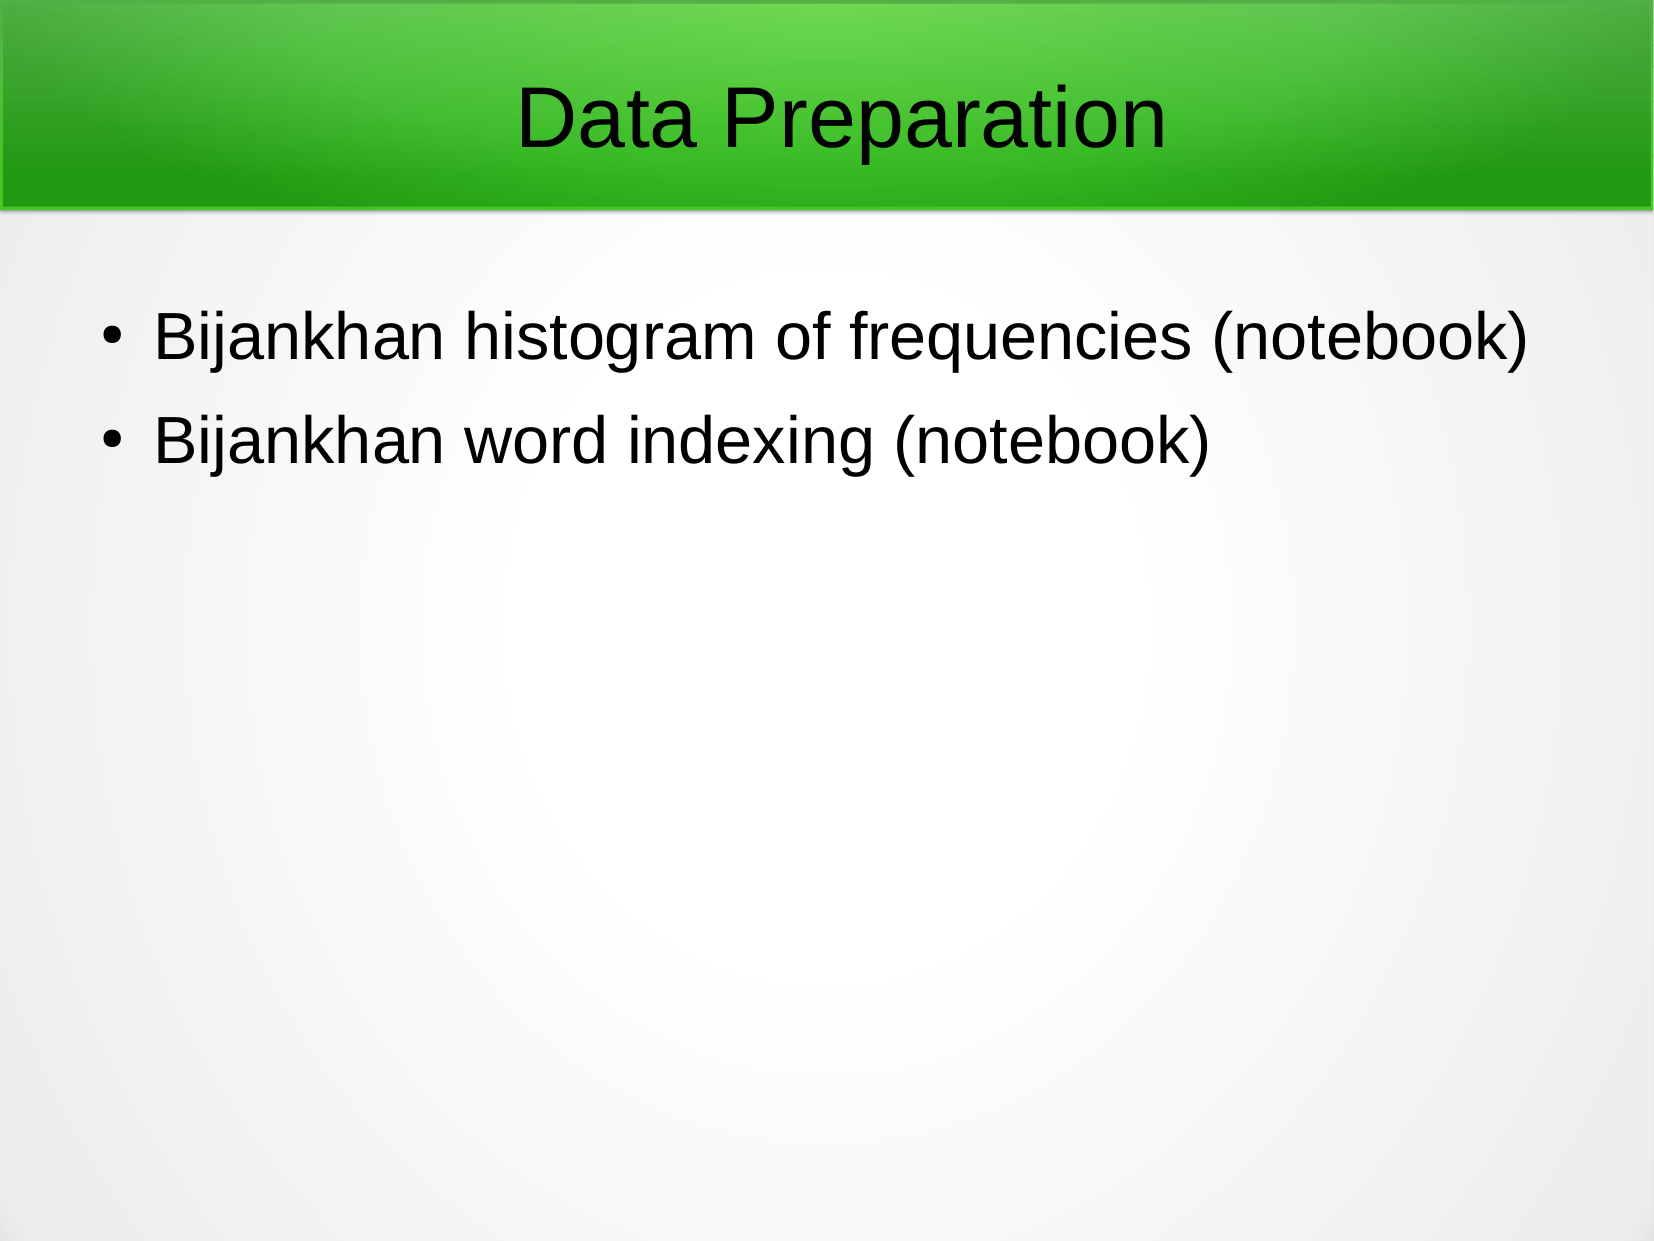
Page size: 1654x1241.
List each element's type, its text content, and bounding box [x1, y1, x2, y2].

title Data Preparation [82, 47, 1571, 189]
list Bijankhan histogram of frequencies (notebook) Bijankhan word indexing (notebook) [82, 299, 1571, 1019]
